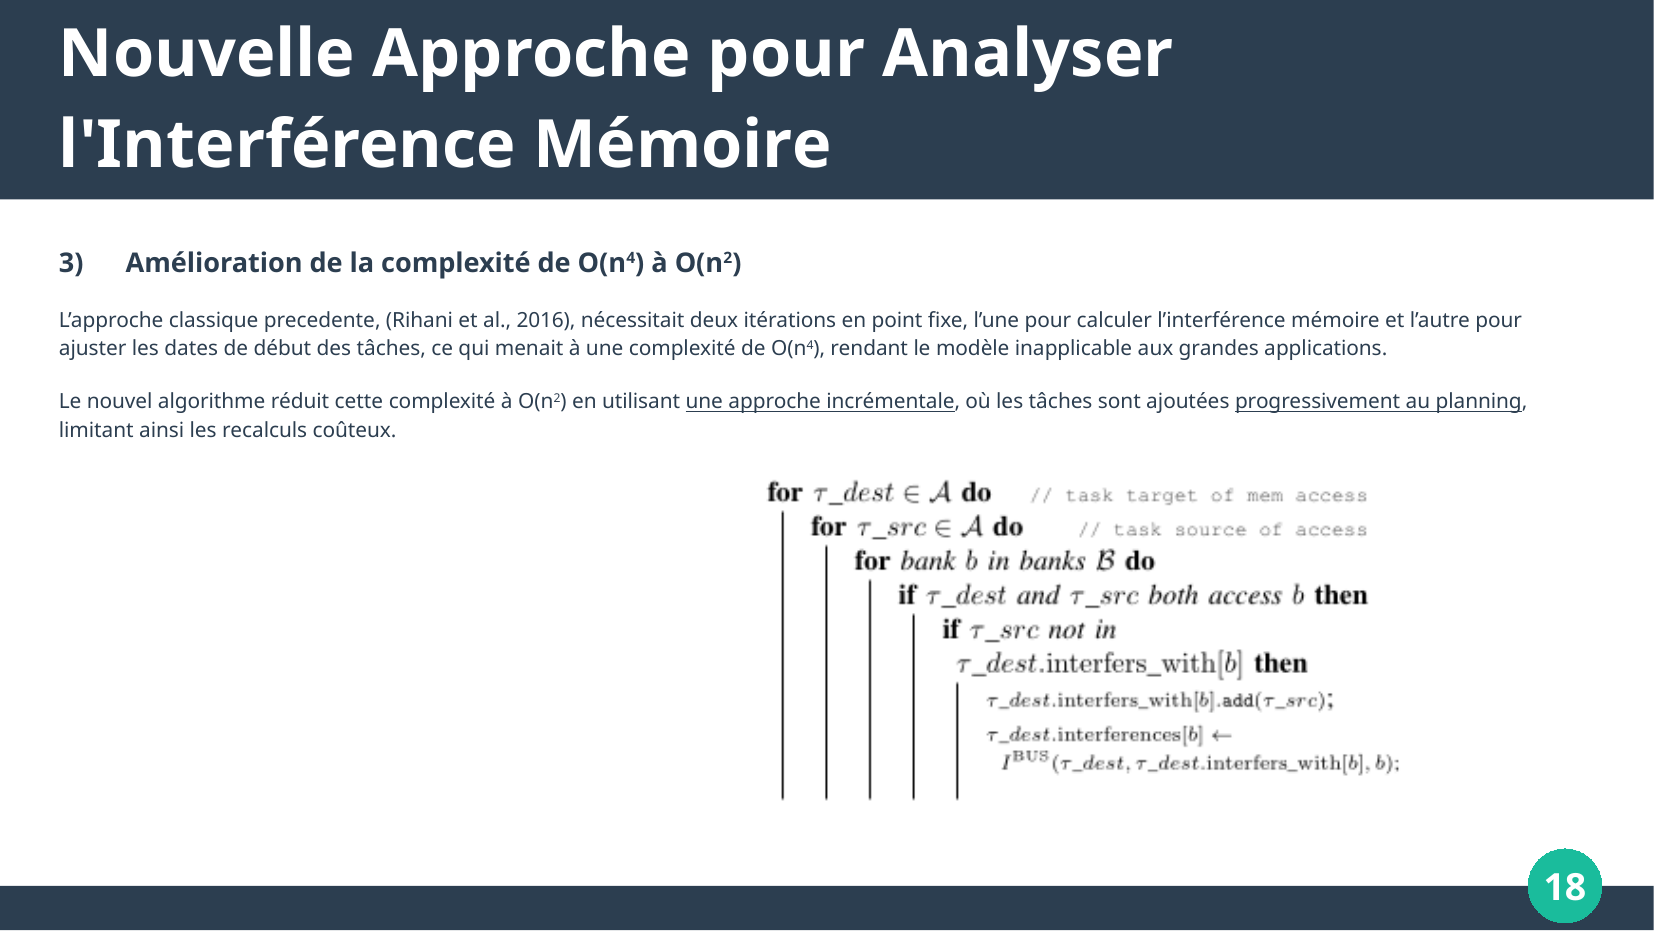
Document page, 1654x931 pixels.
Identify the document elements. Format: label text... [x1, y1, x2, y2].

list 3) Amélioration de la complexité de O(n4) à O(n2) L’approche classique precedente, (Rihani et al., 2016), nécessitait deux itérations en point fixe, l’une pour calculer l’interférence mémoire et l’autre pour ajuster les dates de début des tâches, ce qui menait à une complexité de O(n4), rendant le modèle inapplicable aux grandes applications. Le nouvel algorithme réduit cette complexité à O(n2) en utilisant une approche incrémentale, où les tâches sont ajoutées progressivement au planning, limitant ainsi les recalculs coûteux. [59, 243, 1595, 864]
title Nouvelle Approche pour Analyser l'Interférence Mémoire [59, 37, 1595, 155]
picture [750, 473, 1431, 812]
